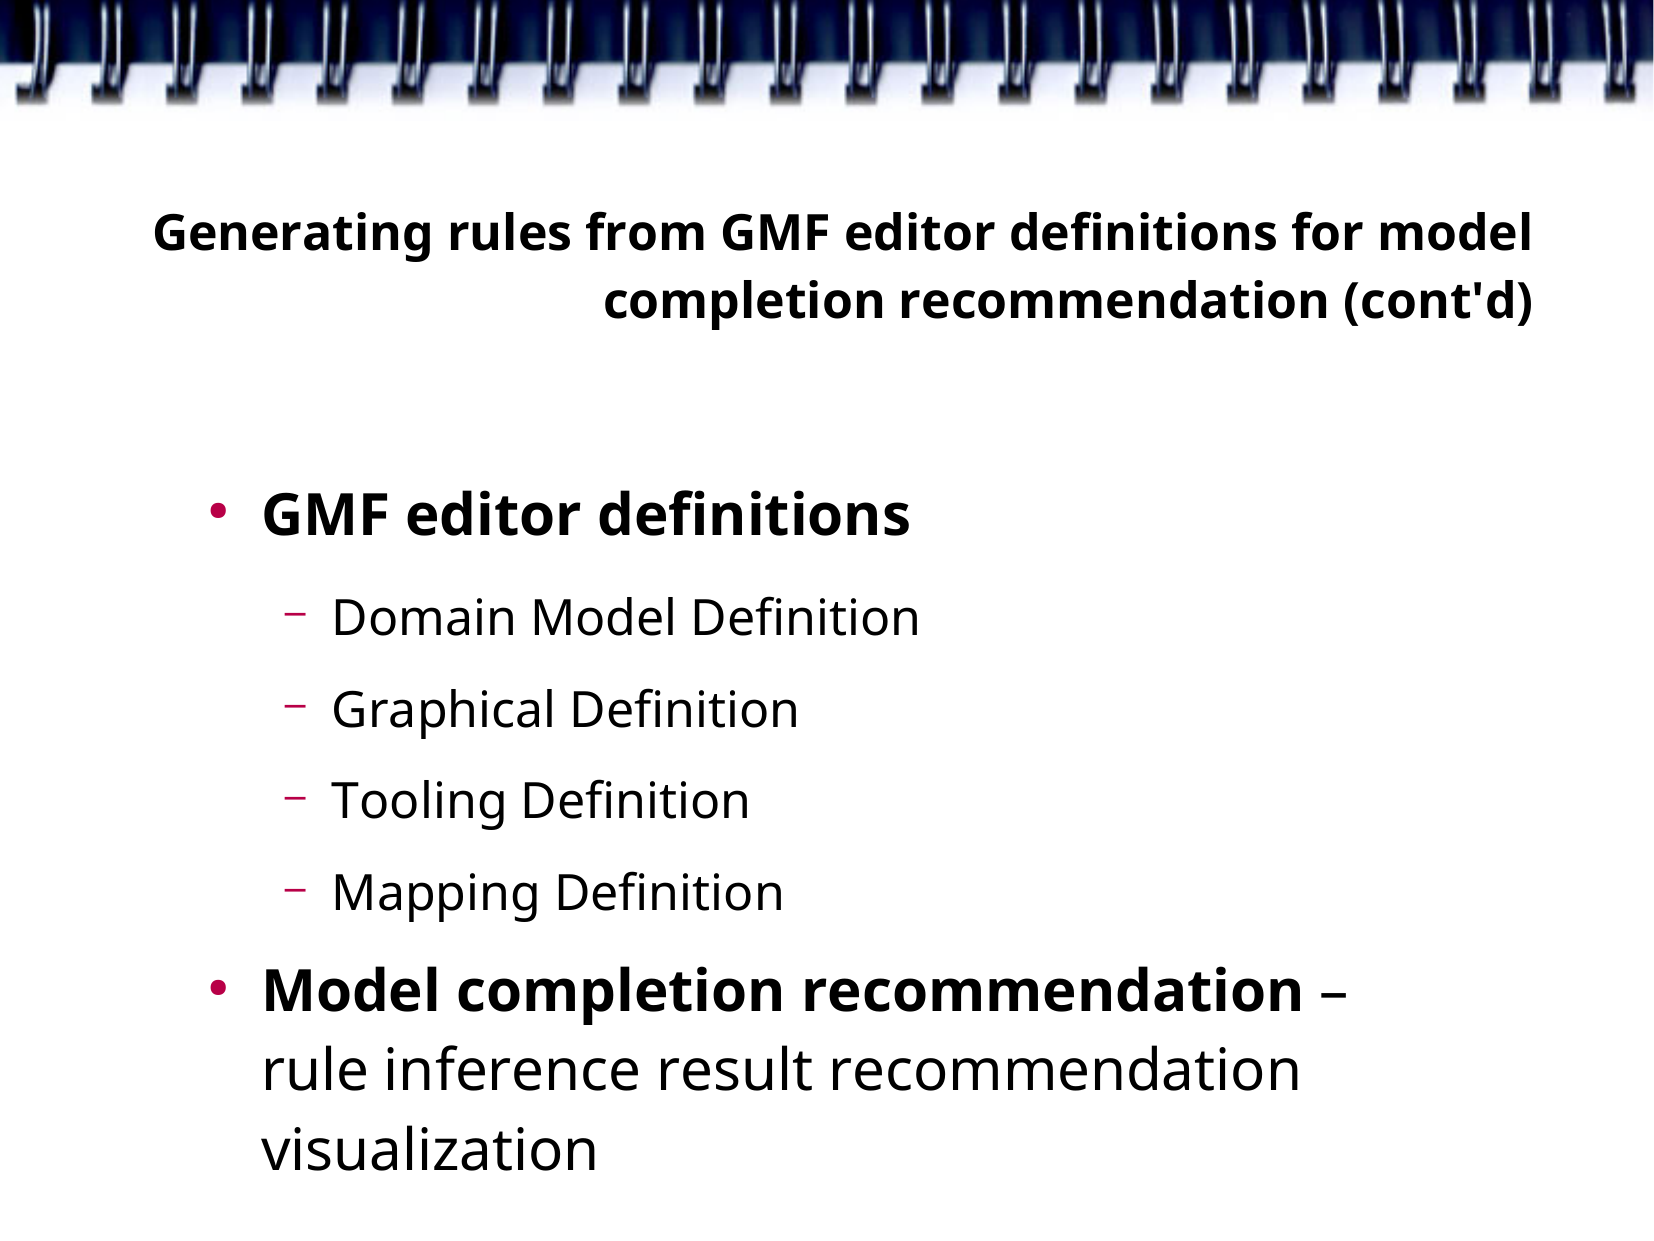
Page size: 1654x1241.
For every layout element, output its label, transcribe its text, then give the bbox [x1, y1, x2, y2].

picture [0, 0, 1654, 121]
title Generating rules from GMF editor definitions for model completion recommendation (cont'd) [139, 205, 1535, 326]
list GMF editor definitions Domain Model Definition Graphical Definition Tooling Definition Mapping Definition Model completion recommendation – rule inference result recommendation visualization [190, 472, 1472, 1112]
